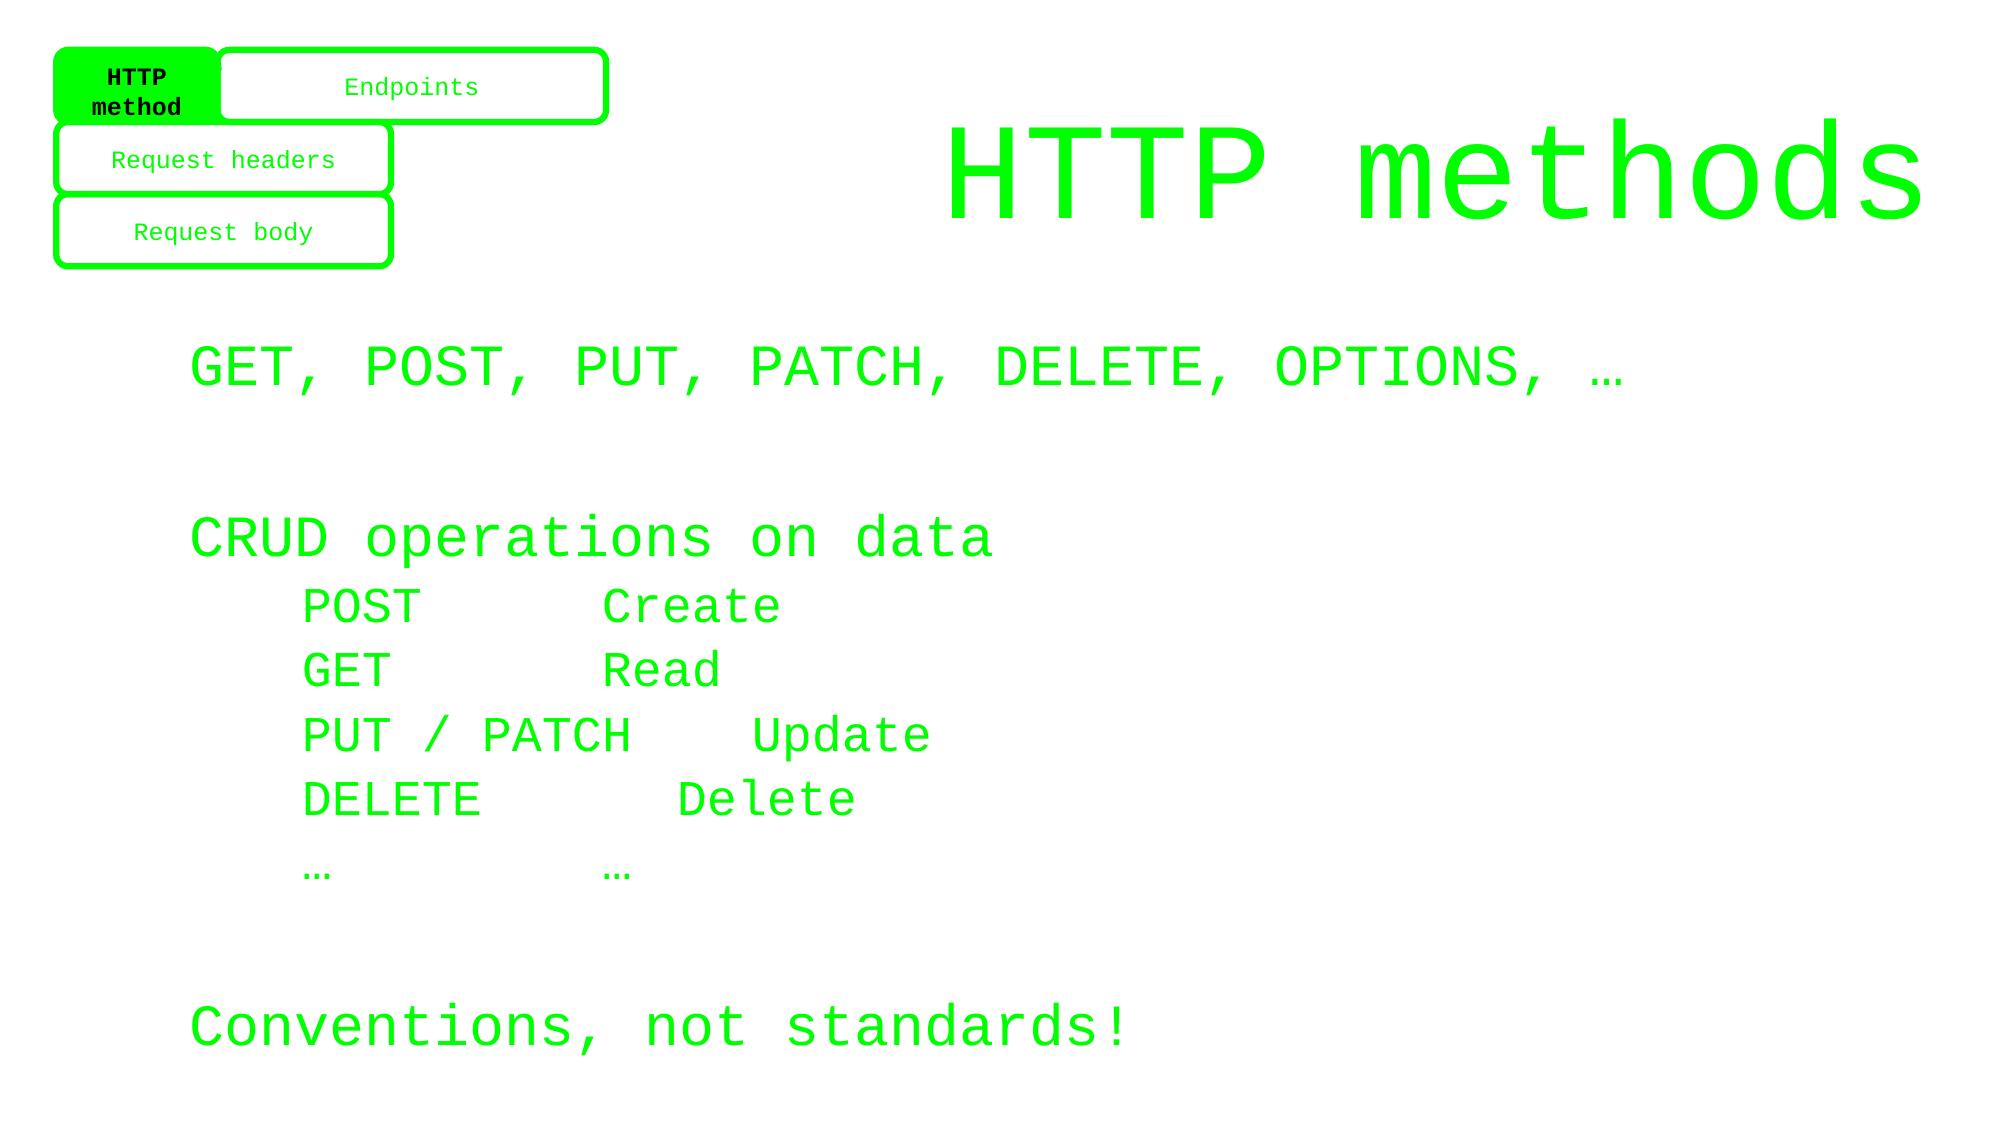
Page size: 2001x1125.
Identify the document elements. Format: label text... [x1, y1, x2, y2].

text_box HTTP methods [873, 73, 2000, 256]
text_box Request headers [56, 121, 392, 194]
text_box Request body [56, 194, 392, 267]
list GET, POST, PUT, PATCH, DELETE, OPTIONS, … CRUD operations on data POST Create GET Read PUT / PATCH Update DELETE Delete … … Conventions, not standards! [136, 327, 1965, 1116]
text_box Endpoints [217, 49, 607, 123]
text_box HTTP method [56, 49, 217, 122]
